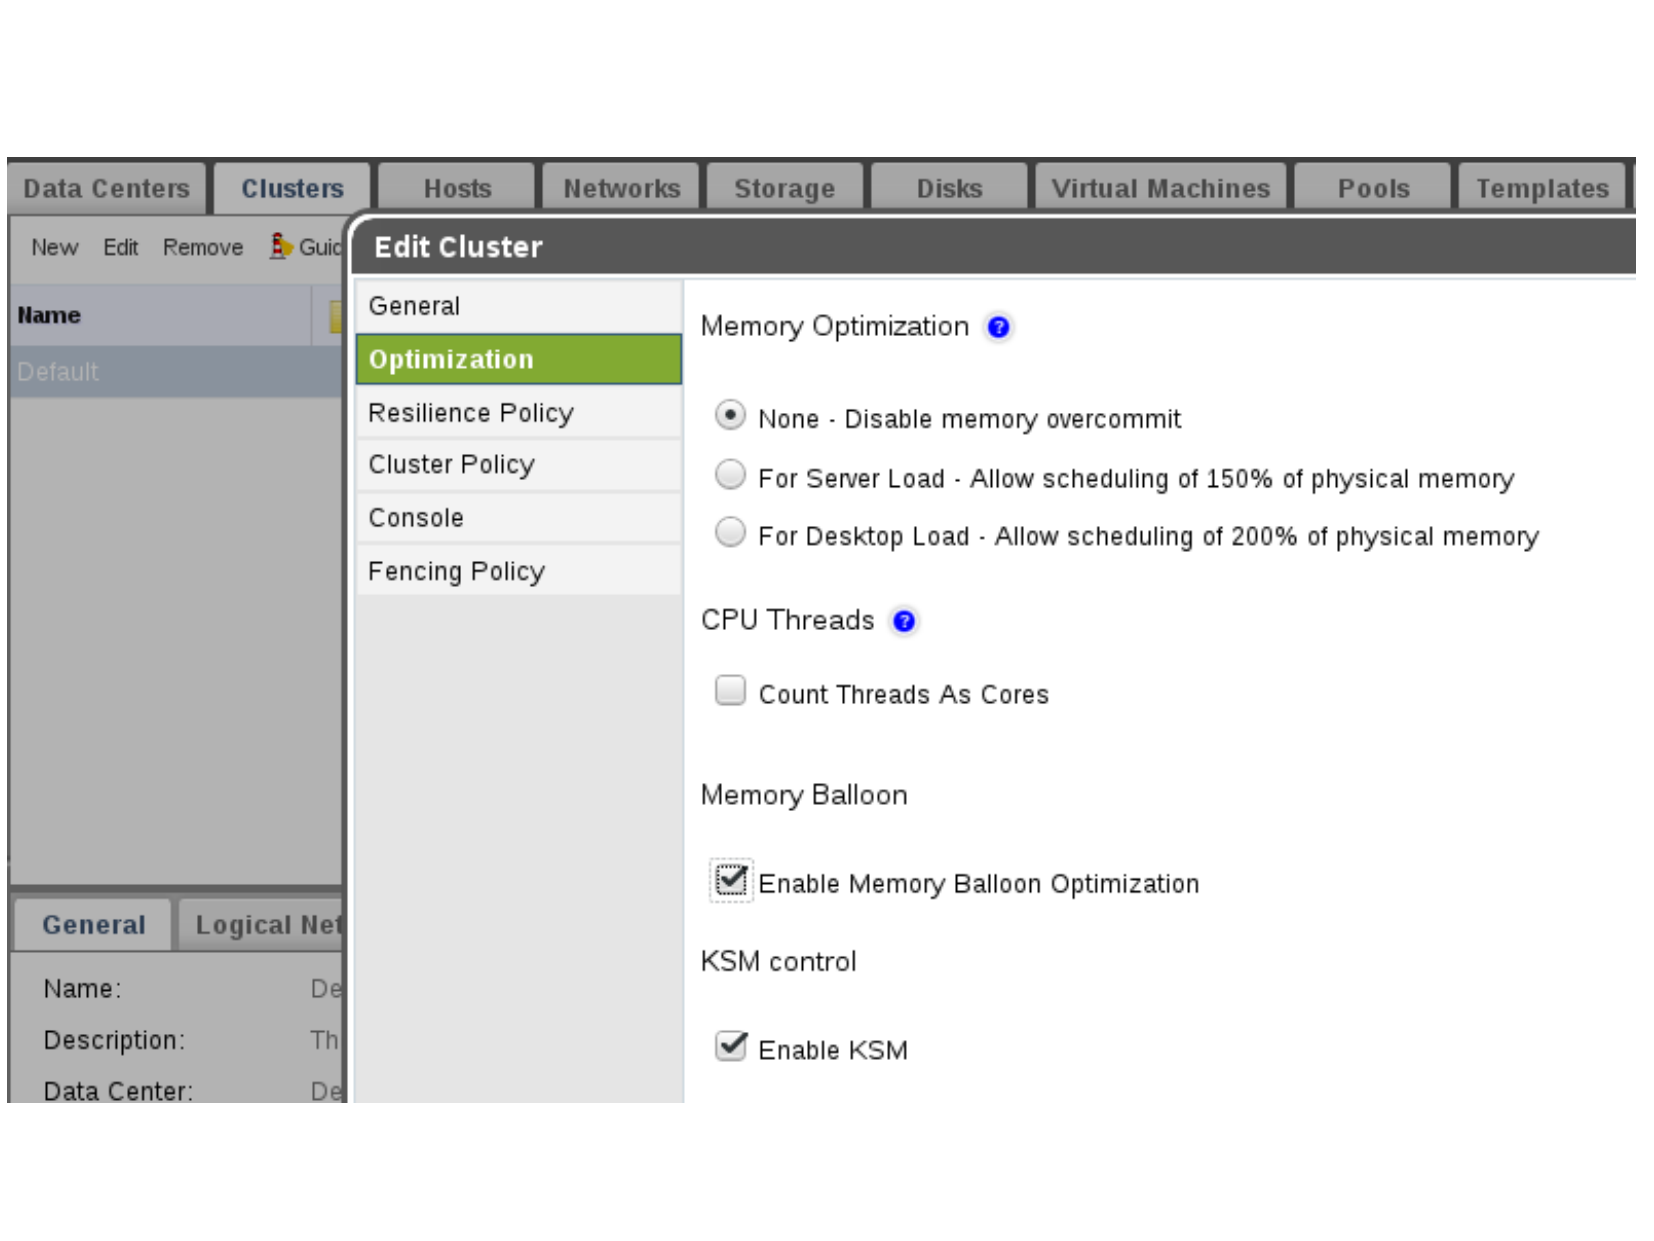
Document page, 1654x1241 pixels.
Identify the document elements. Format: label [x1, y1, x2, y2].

picture [7, 157, 1636, 1103]
